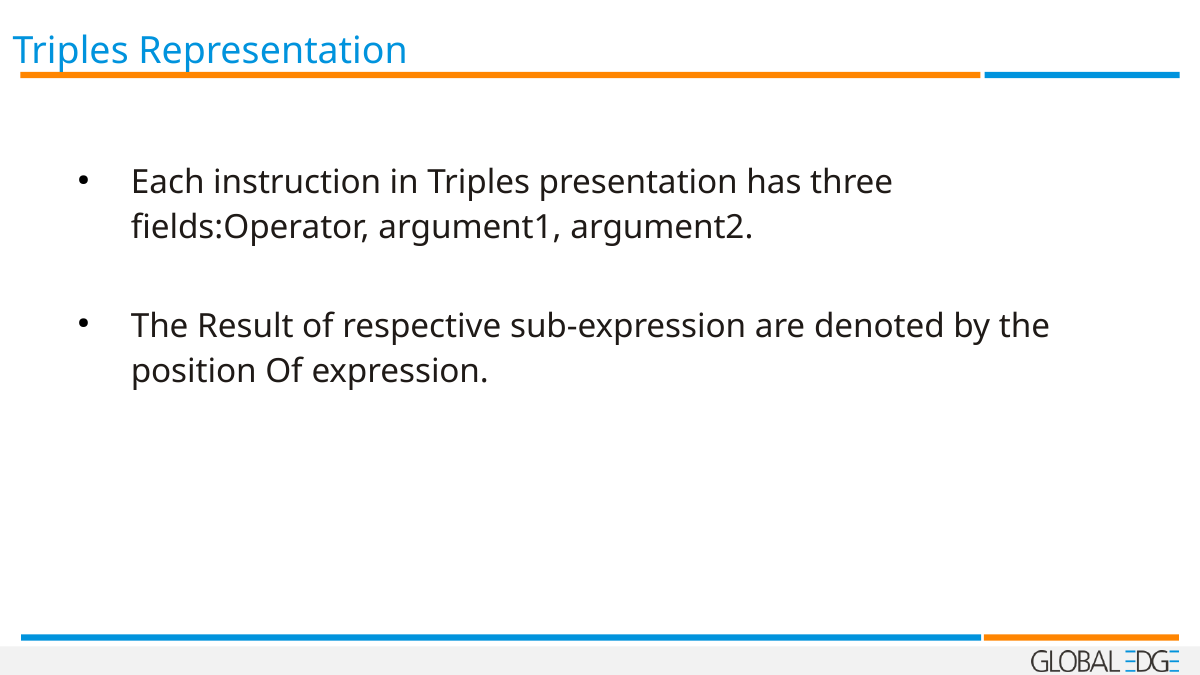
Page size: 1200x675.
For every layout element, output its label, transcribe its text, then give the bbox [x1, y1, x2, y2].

title Triples Representation [12, 22, 1088, 76]
picture [1031, 650, 1179, 672]
list Each instruction in Triples presentation has three fields:Operator, argument1, argument2. The Result of respective sub-expression are denoted by the position Of expression. [60, 157, 1140, 550]
